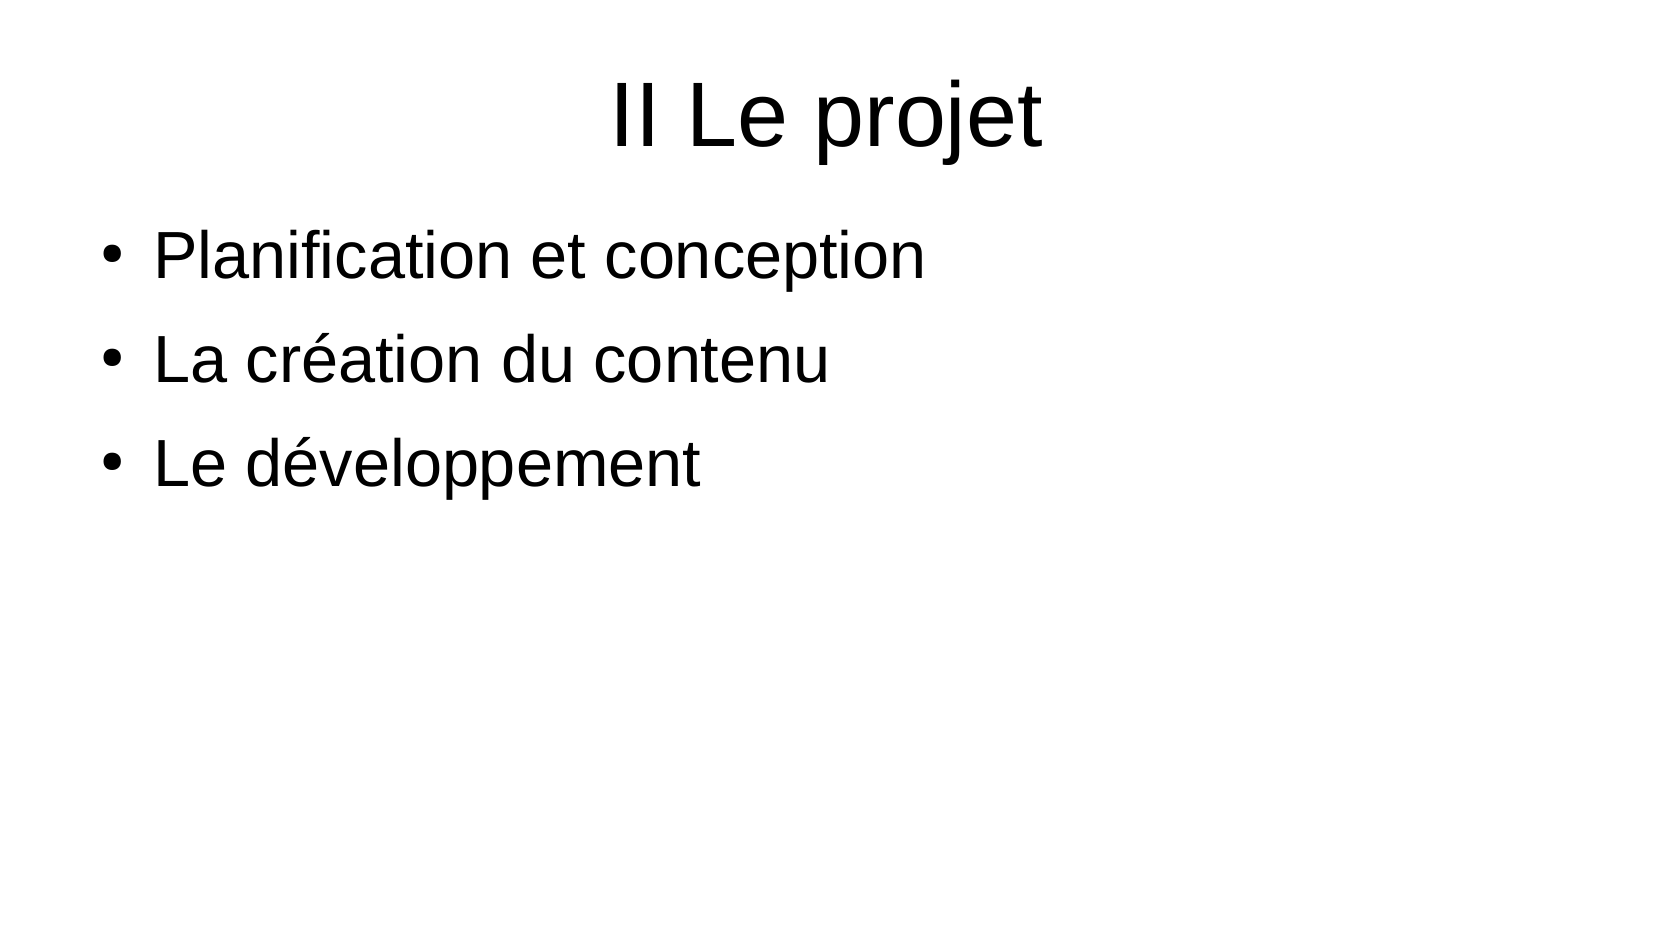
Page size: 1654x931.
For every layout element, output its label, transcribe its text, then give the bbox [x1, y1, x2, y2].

title II Le projet [82, 37, 1571, 193]
list Planification et conception La création du contenu Le développement [82, 217, 1571, 758]
